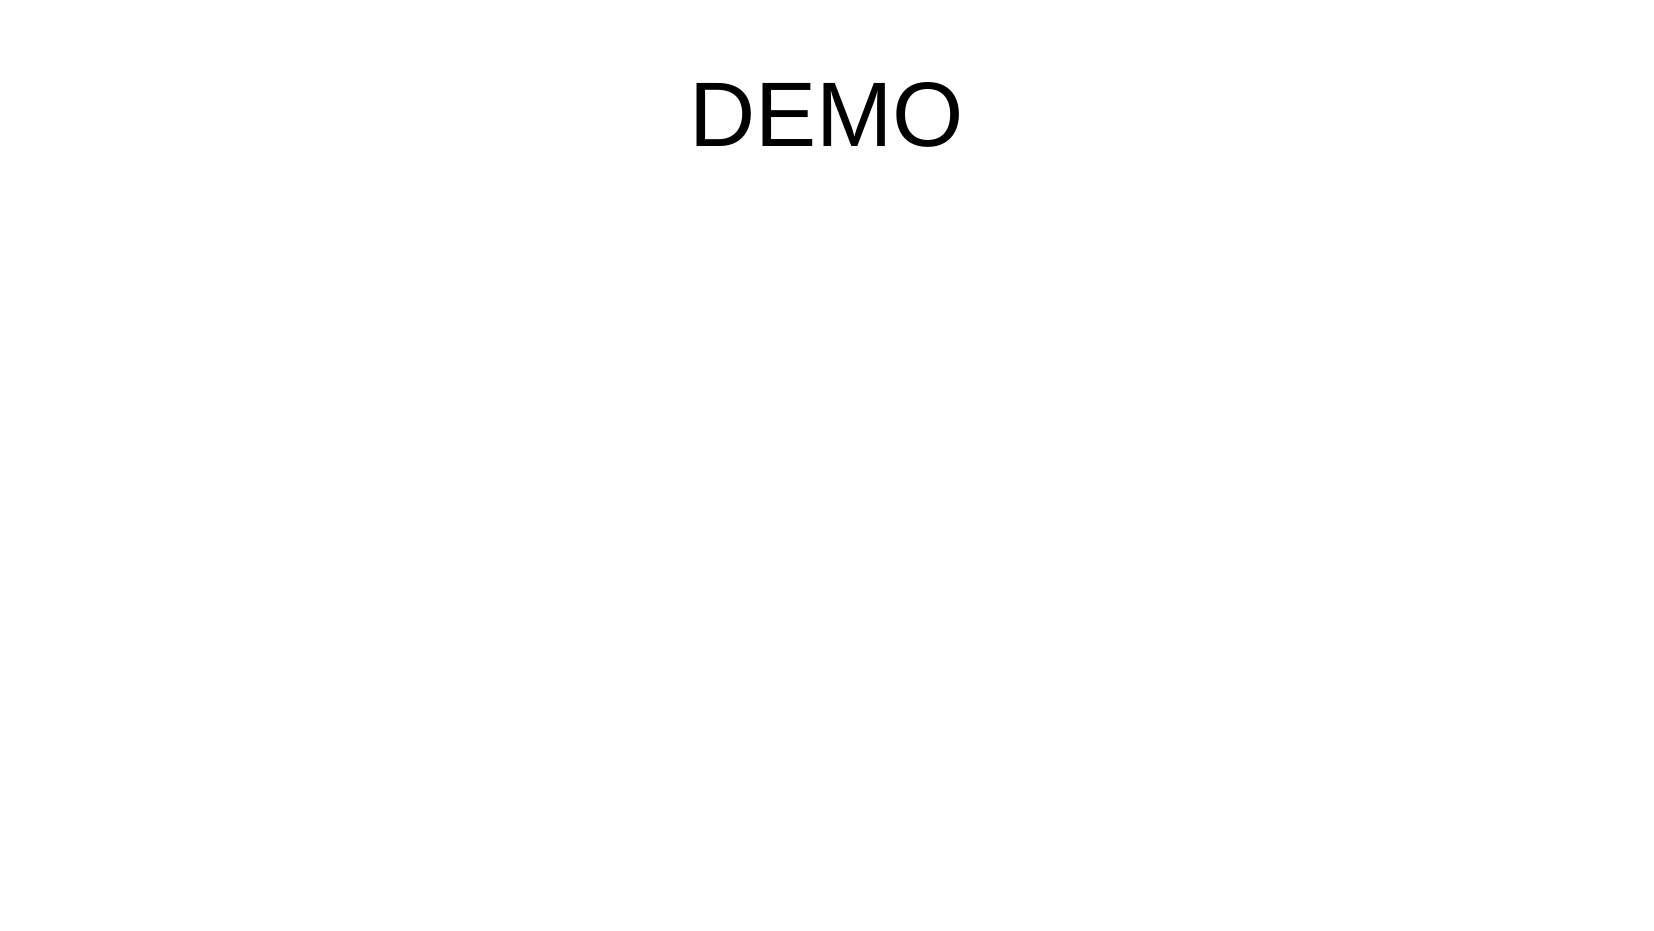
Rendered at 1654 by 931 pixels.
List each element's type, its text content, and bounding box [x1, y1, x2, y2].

title DEMO [82, 37, 1571, 193]
